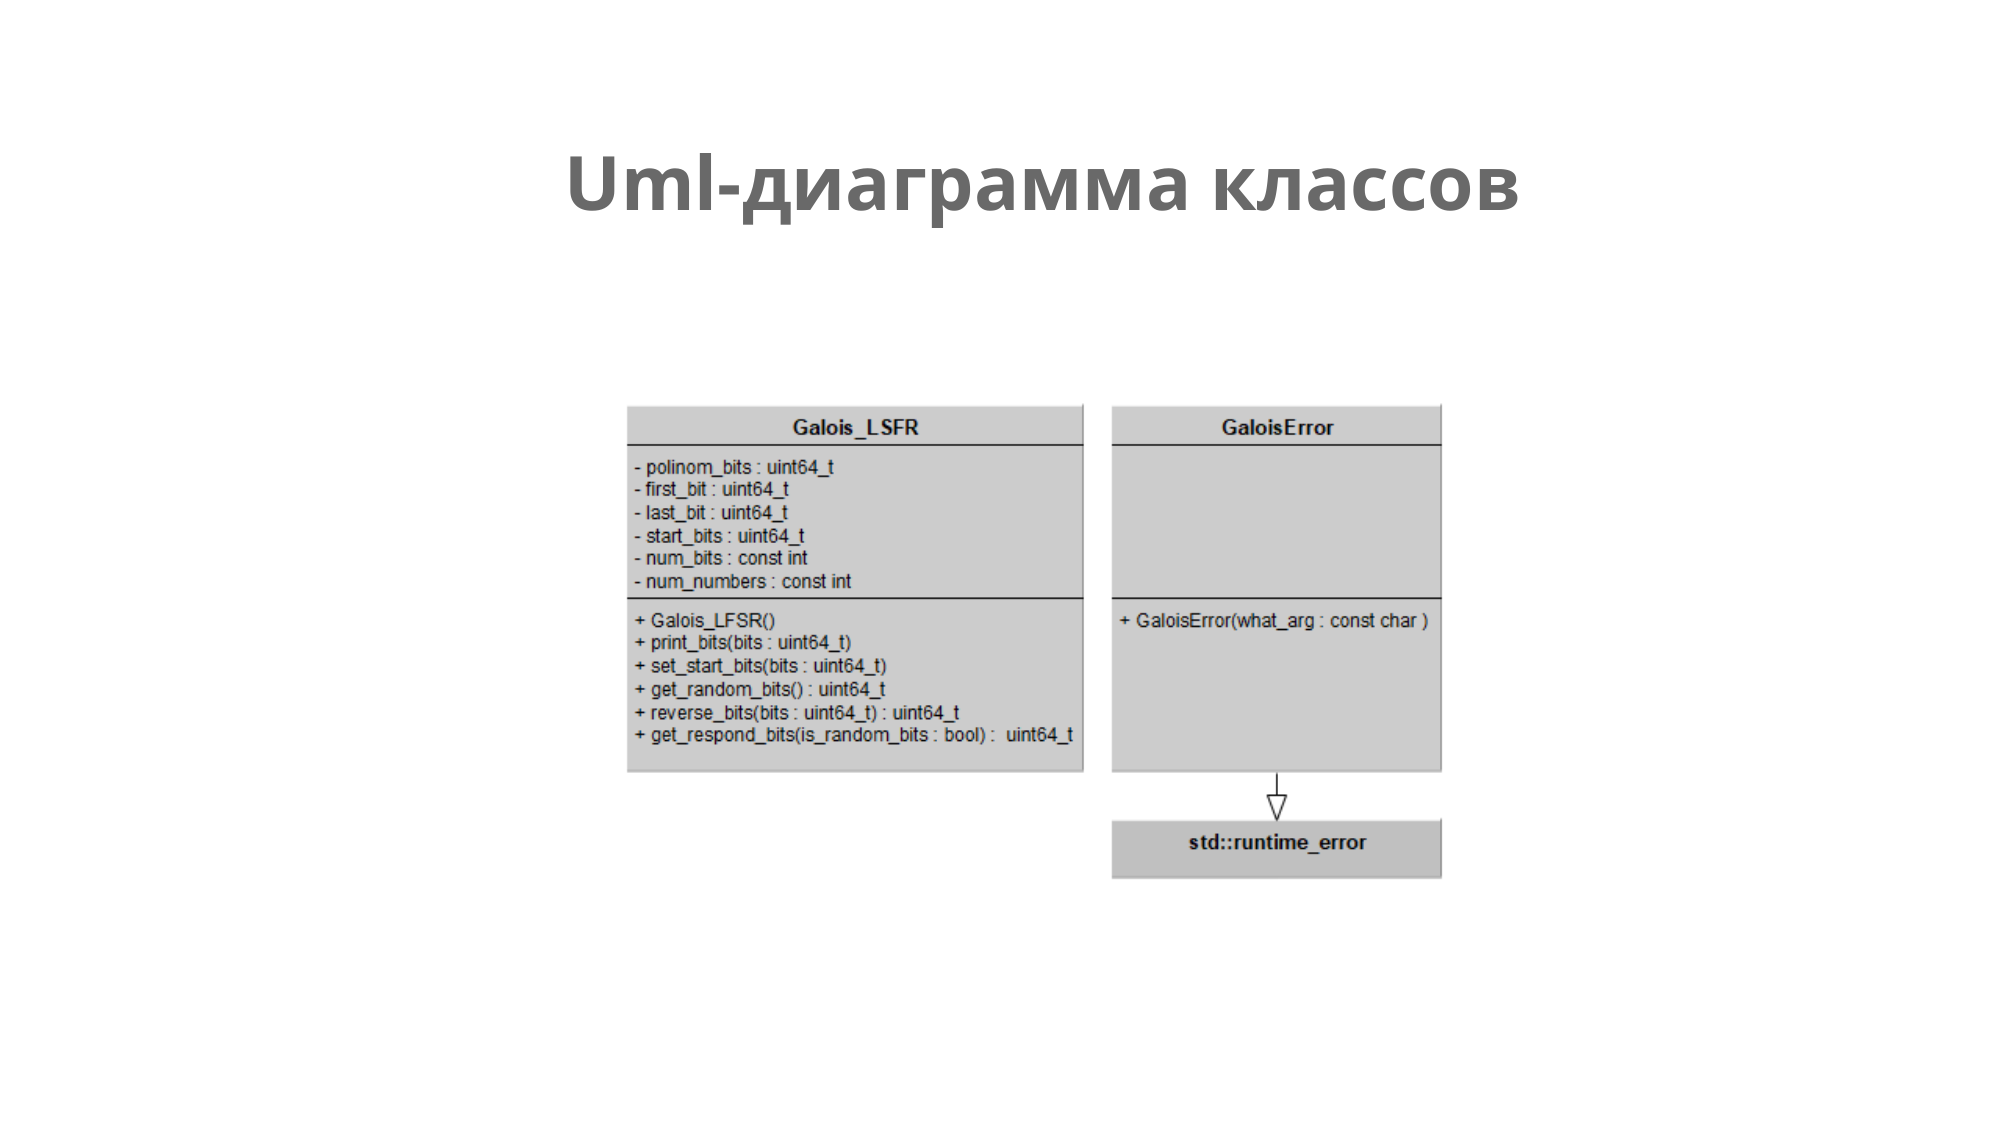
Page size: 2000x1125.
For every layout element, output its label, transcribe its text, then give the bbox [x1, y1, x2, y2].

picture [593, 335, 1475, 898]
title Uml-диаграмма классов [255, 48, 1831, 237]
